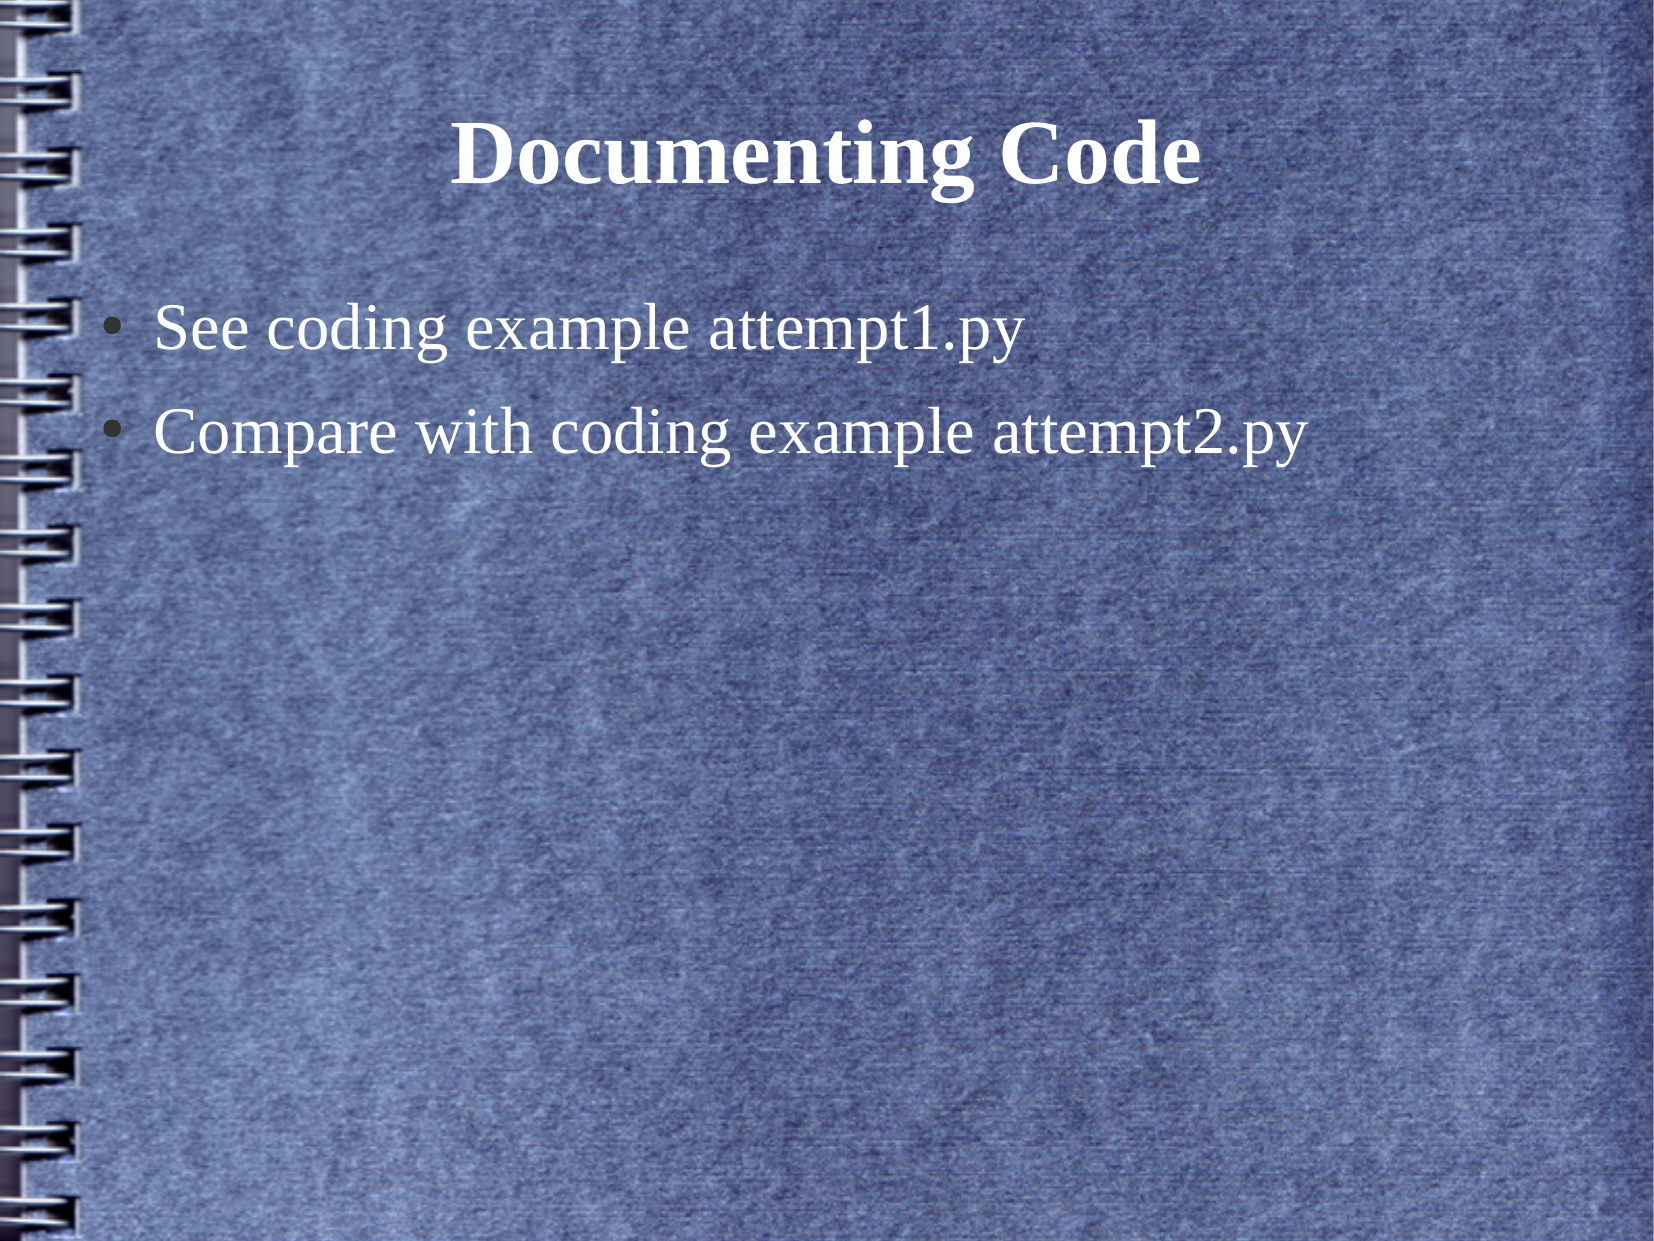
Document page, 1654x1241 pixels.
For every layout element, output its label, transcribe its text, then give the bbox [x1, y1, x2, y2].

list See coding example attempt1.py Compare with coding example attempt2.py [82, 290, 1571, 1109]
picture [0, 0, 1654, 1241]
title Documenting Code [82, 49, 1571, 257]
